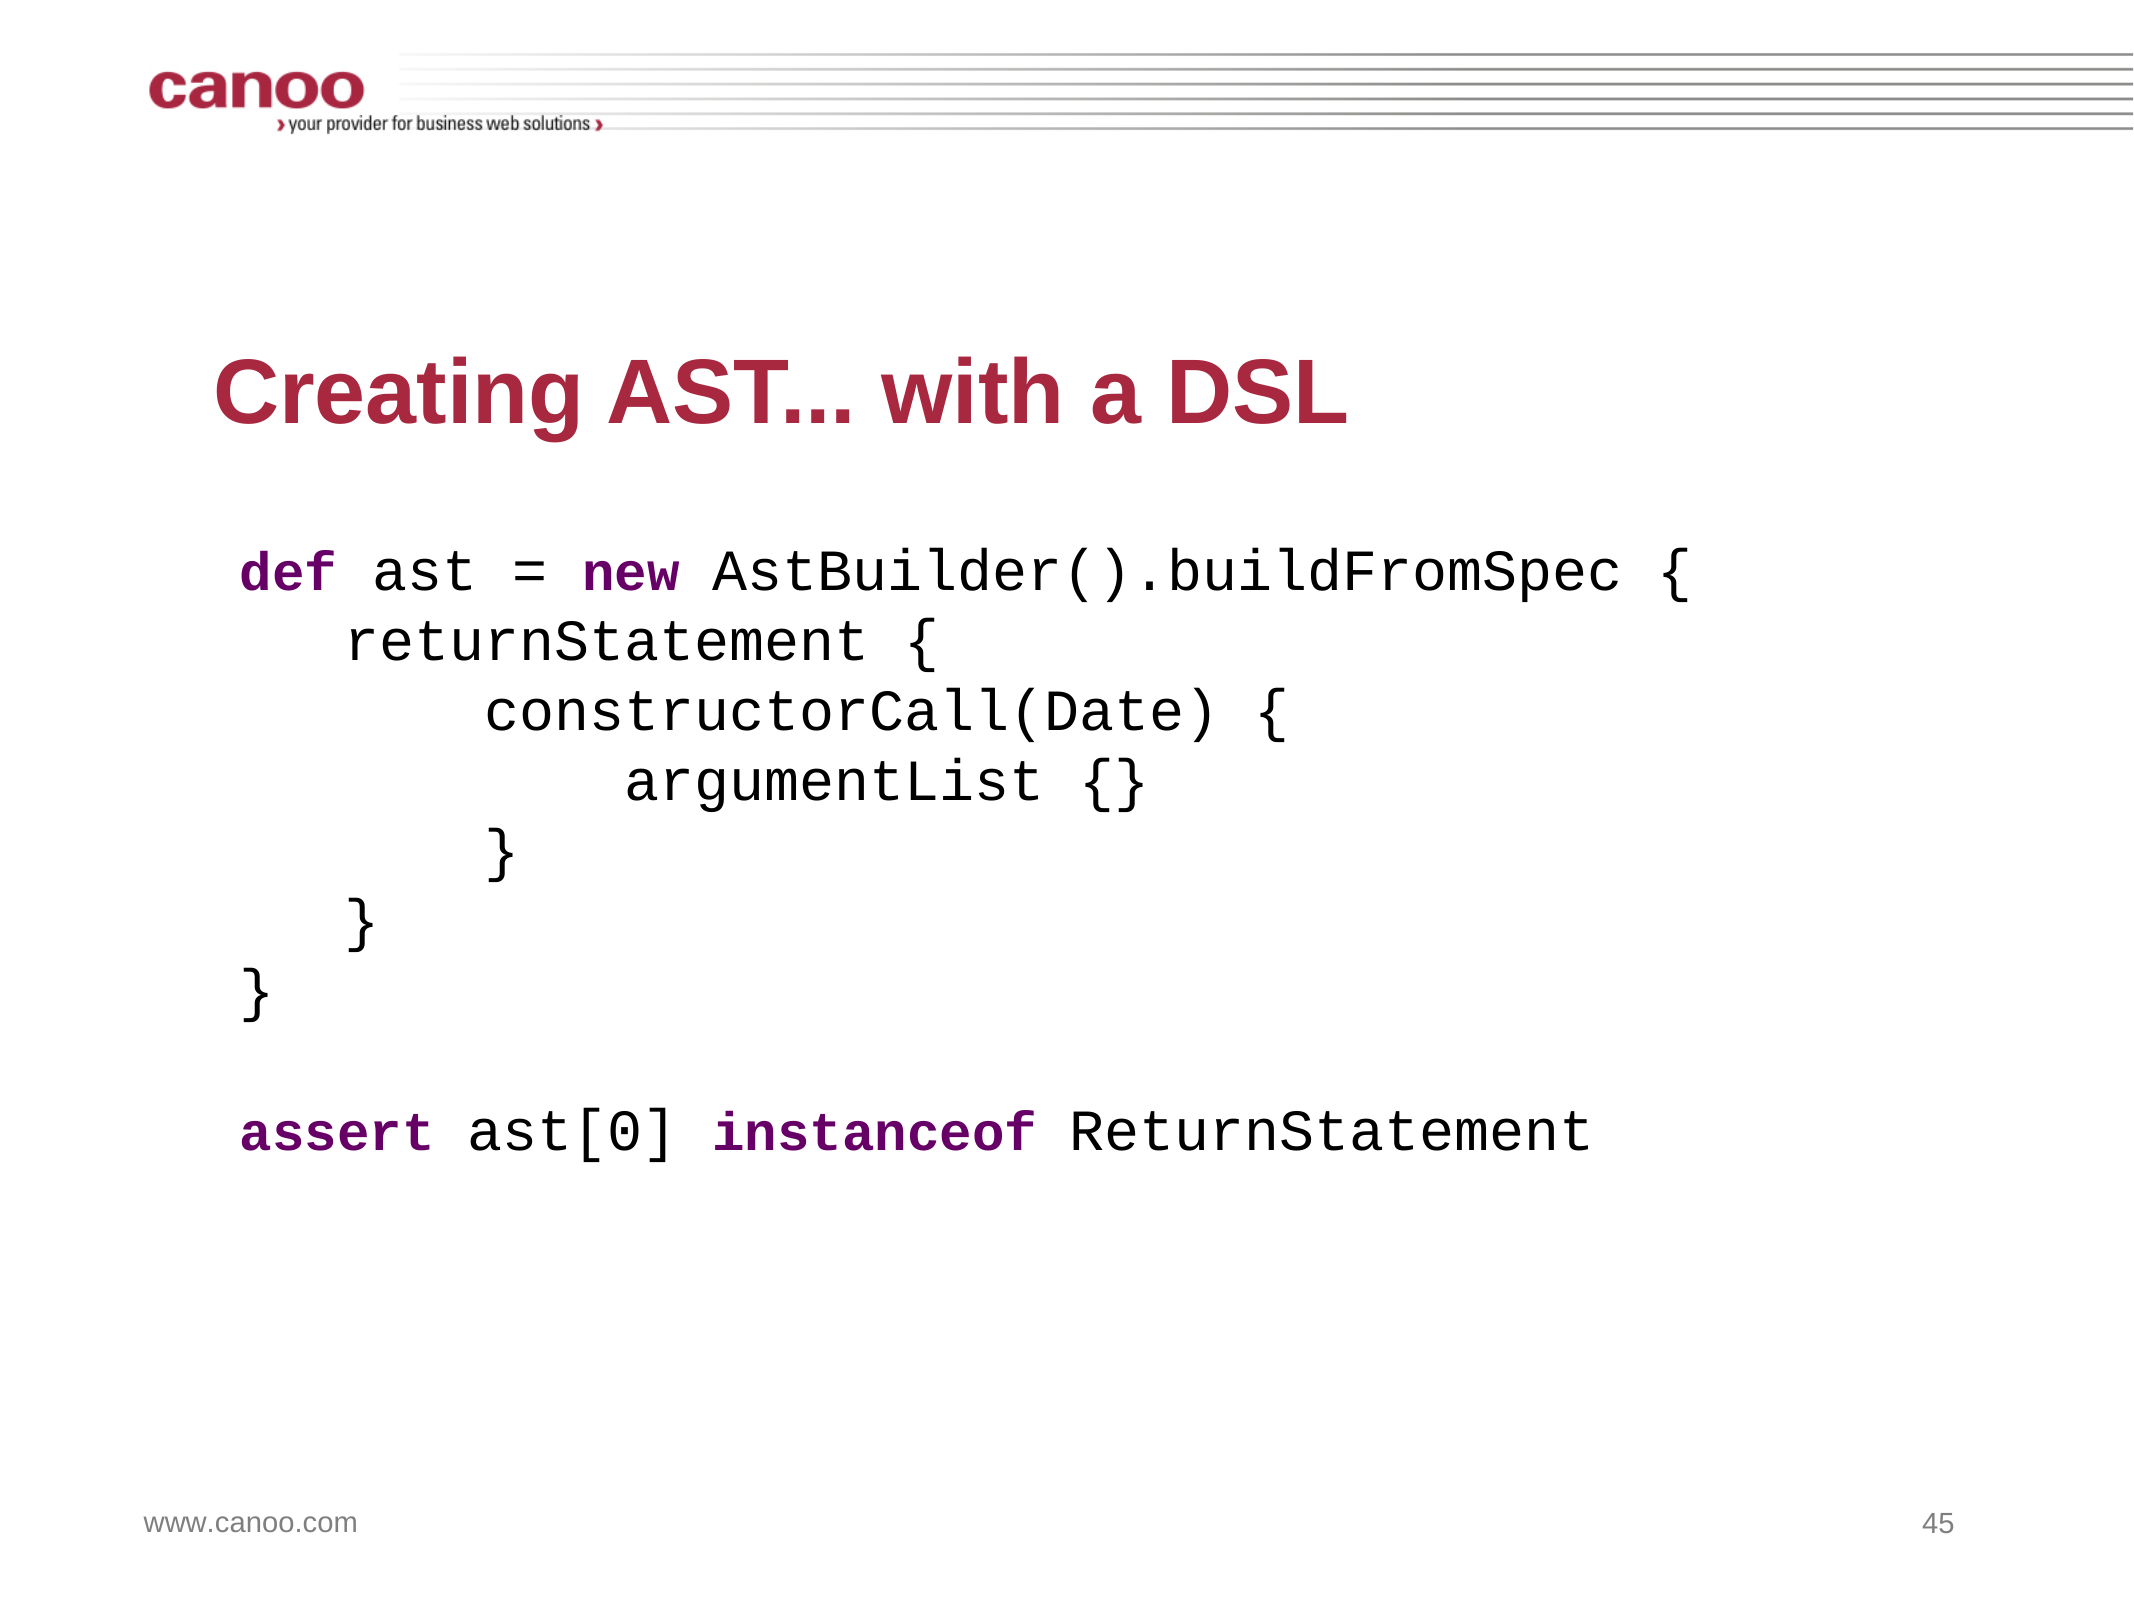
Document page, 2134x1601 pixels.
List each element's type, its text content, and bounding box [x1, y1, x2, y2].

picture [0, 21, 2134, 188]
text_box def ast = new AstBuilder().buildFromSpec { returnStatement { constructorCall(Date) { argumentList {} } } } assert ast[0] instanceof ReturnStatement [224, 525, 2039, 1584]
title Creating AST... with a DSL [204, 220, 2020, 451]
